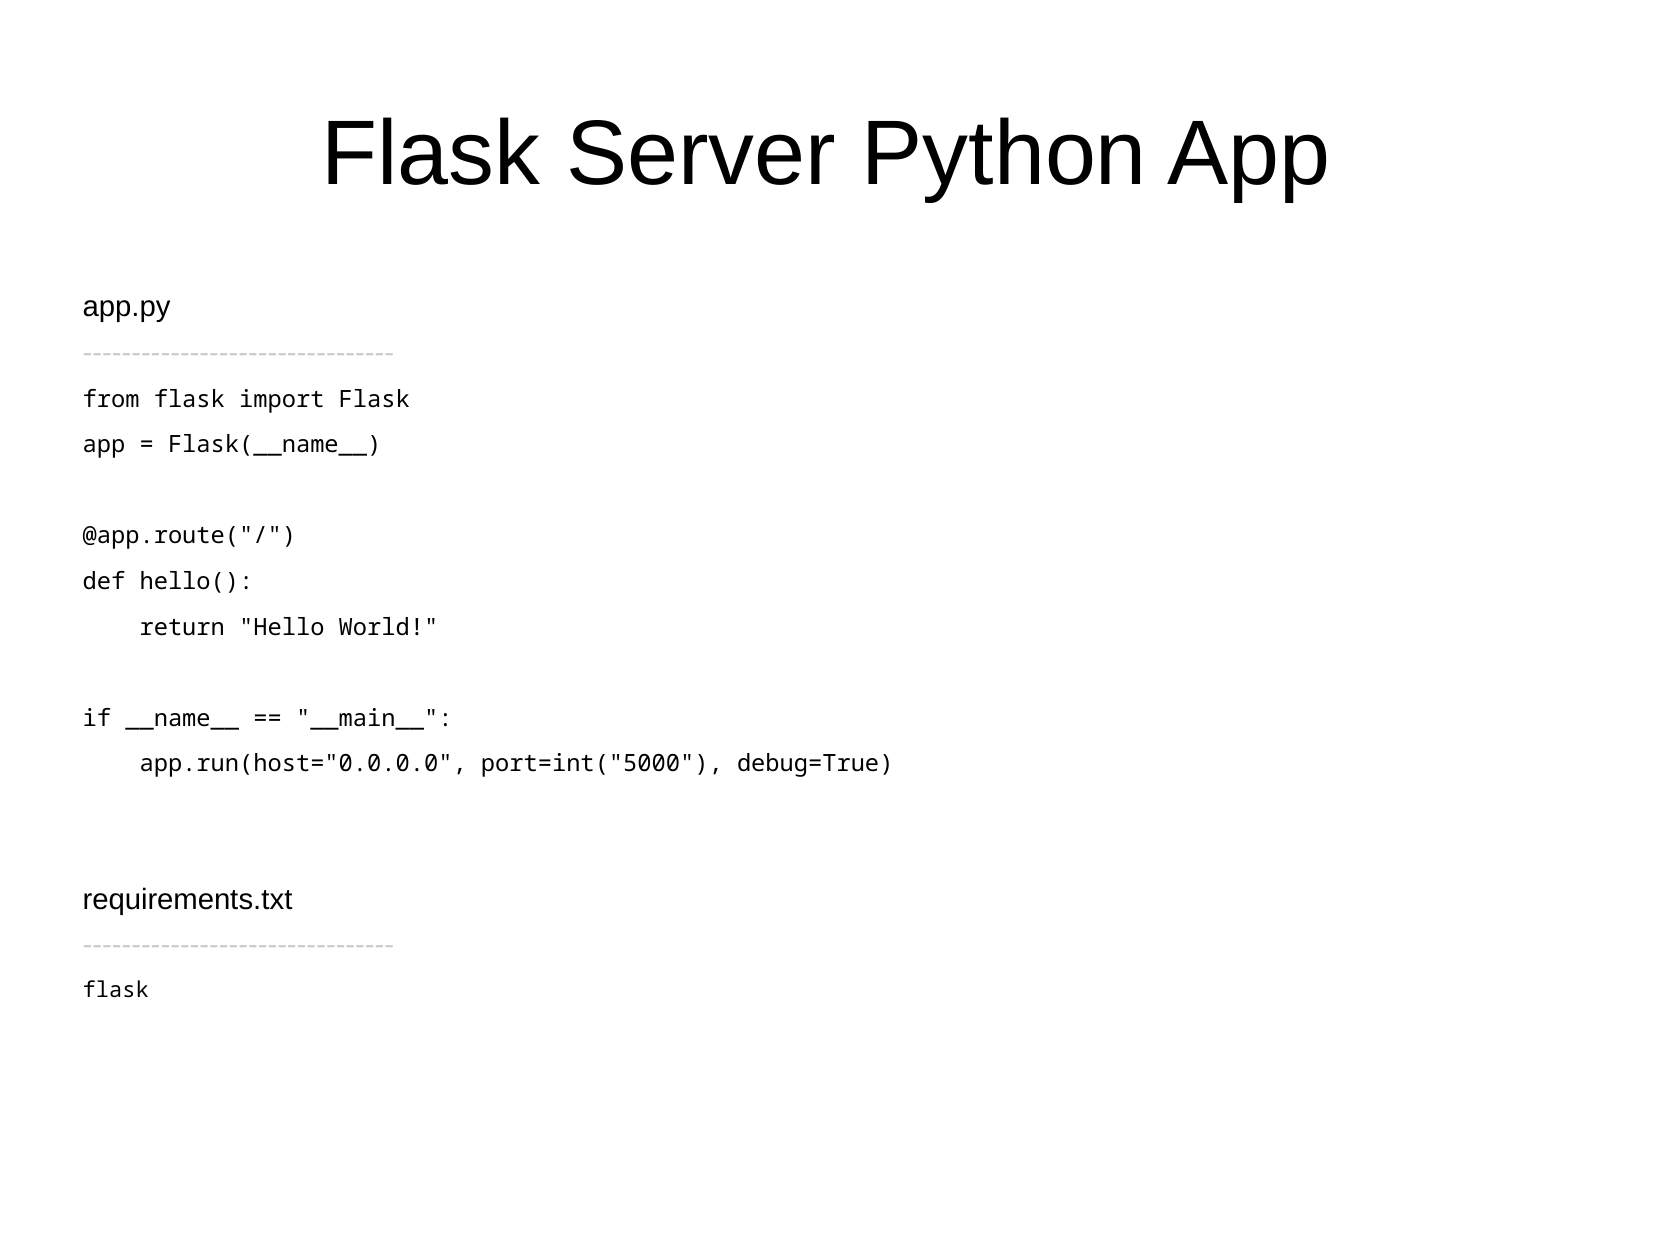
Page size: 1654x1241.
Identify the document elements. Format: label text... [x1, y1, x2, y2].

title Flask Server Python App [82, 49, 1571, 257]
list app.py -------------------------------- from flask import Flask app = Flask(__name__) @app.route("/") def hello(): return "Hello World!" if __name__ == "__main__": app.run(host="0.0.0.0", port=int("5000"), debug=True) requirements.txt -------------------------------- flask [82, 290, 1571, 1010]
